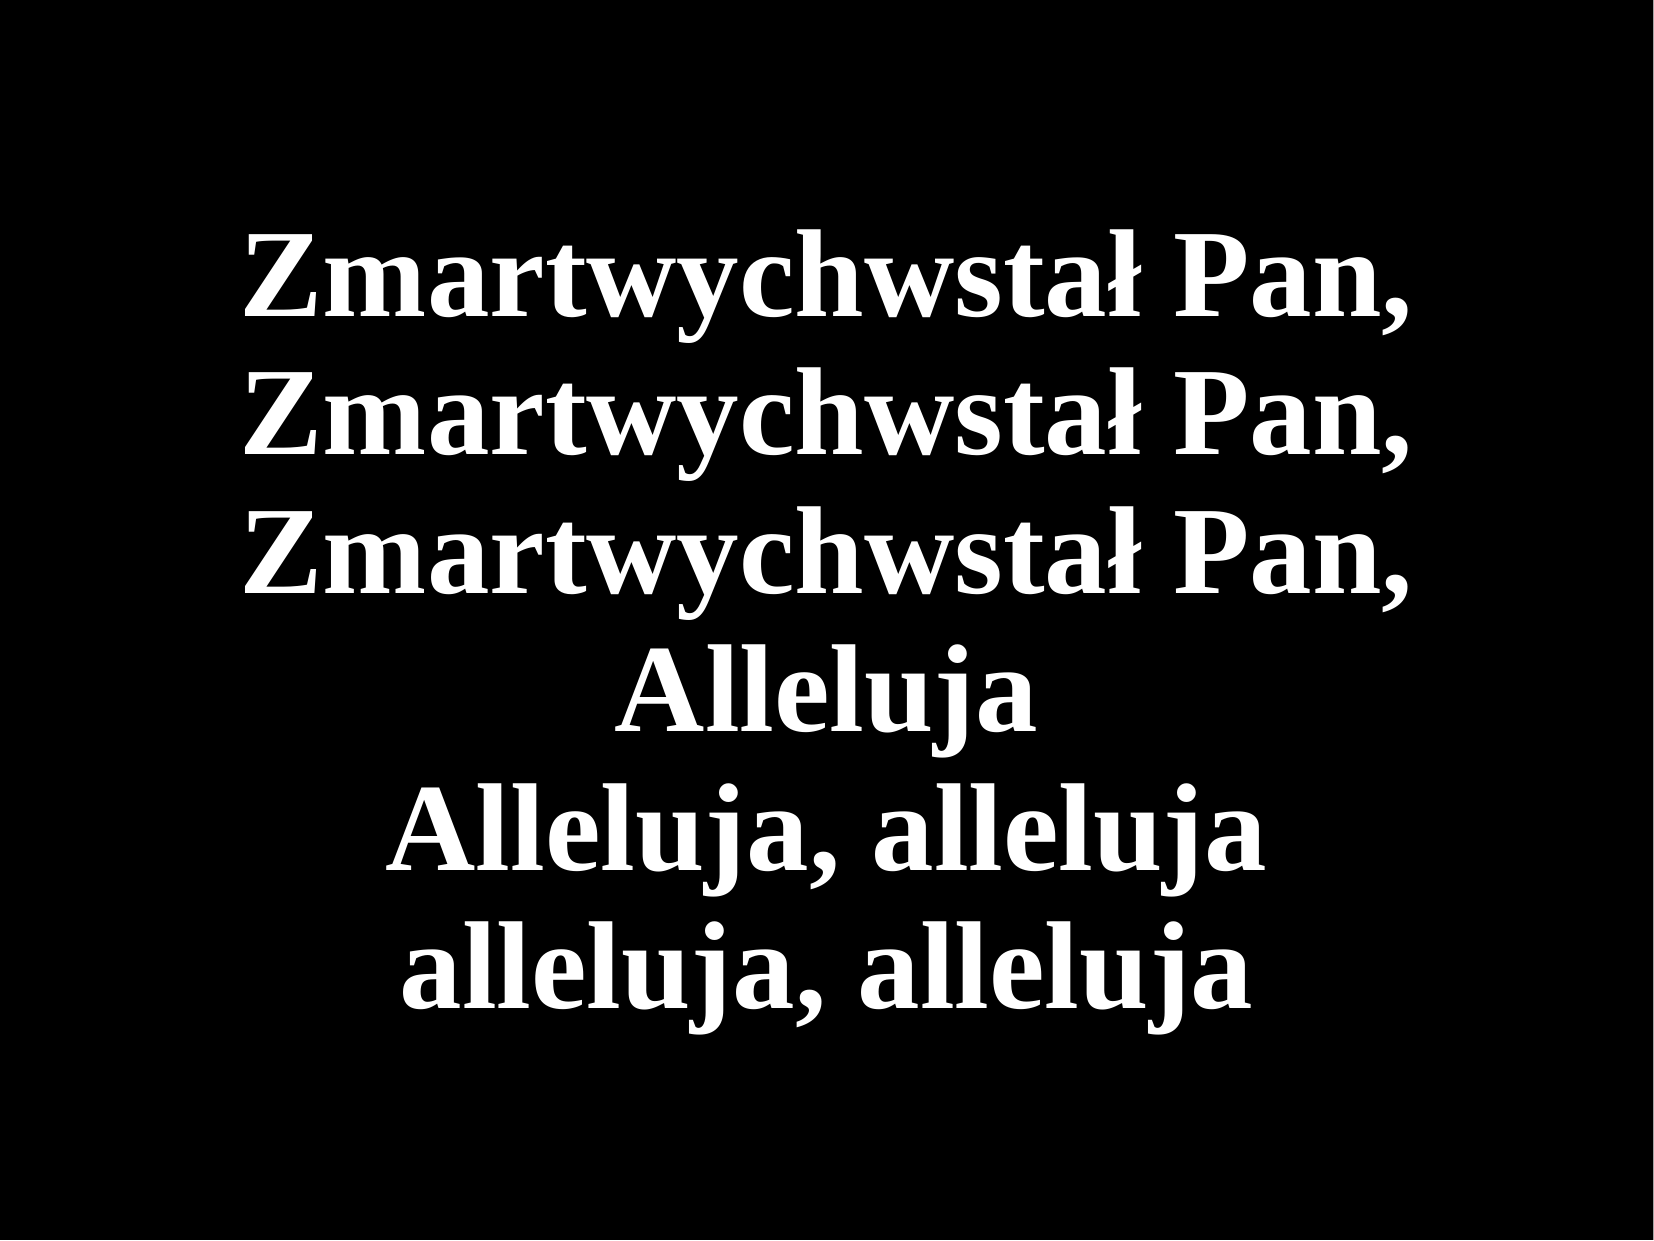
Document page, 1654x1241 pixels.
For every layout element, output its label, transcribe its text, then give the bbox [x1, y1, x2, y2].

title Zmartwychwstał Pan, Zmartwychwstał Pan, Zmartwychwstał Pan, Alleluja Alleluja, alleluja alleluja, alleluja [0, 0, 1654, 1241]
